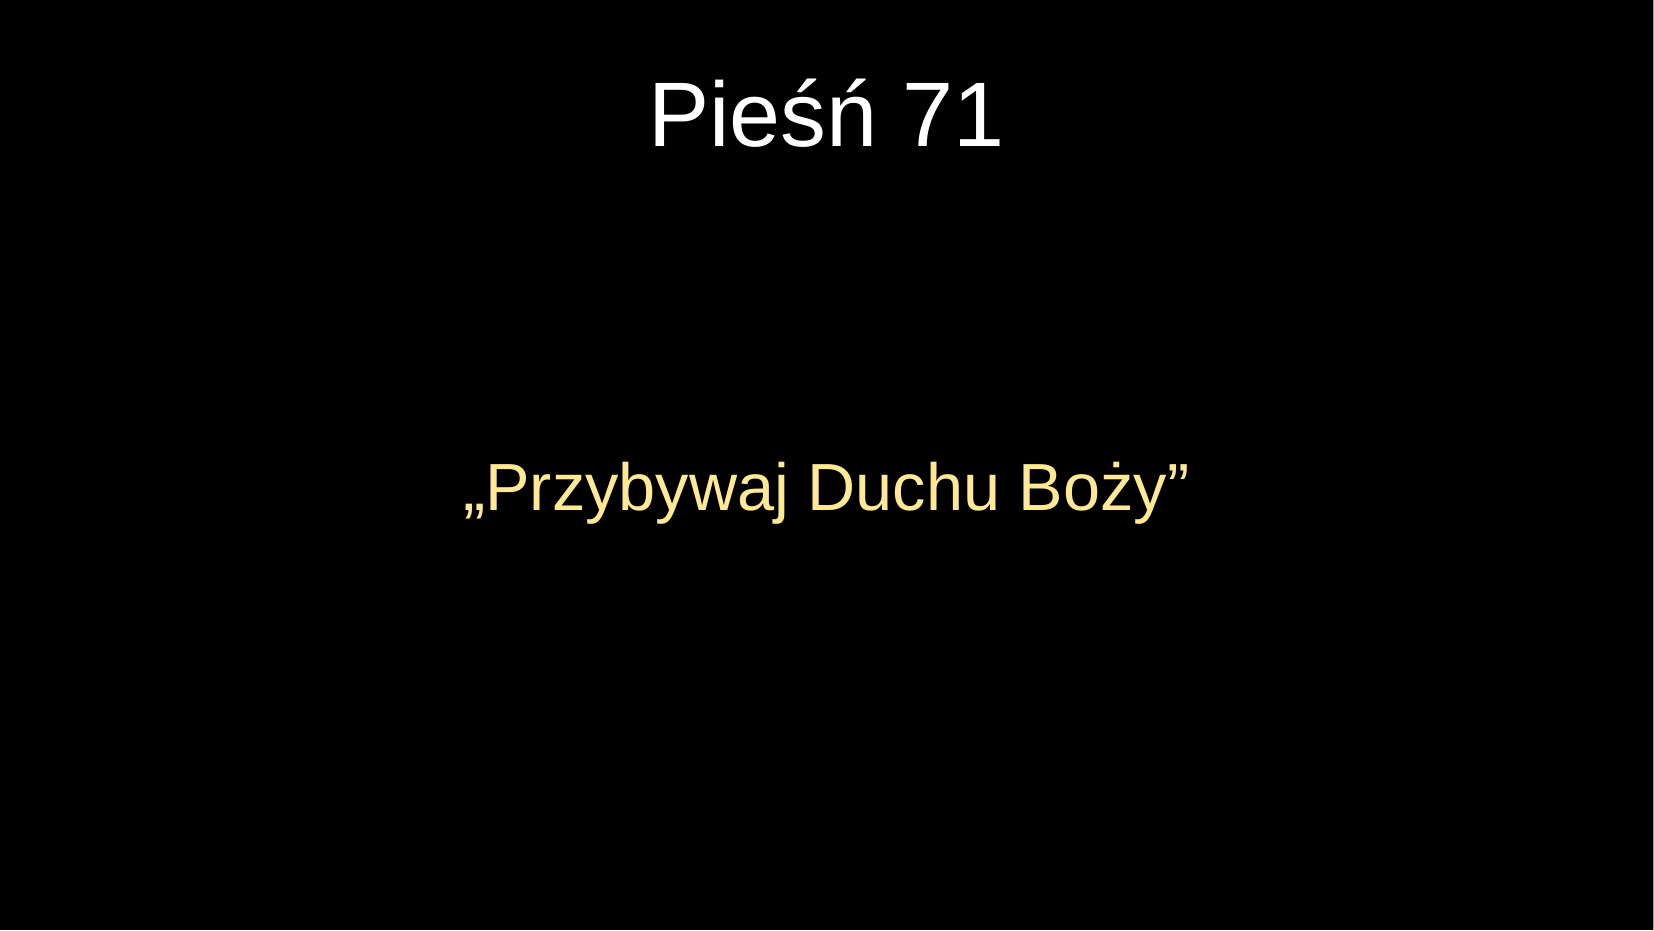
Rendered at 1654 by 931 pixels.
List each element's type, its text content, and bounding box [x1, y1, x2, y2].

subtitle „Przybywaj Duchu Boży” [82, 217, 1571, 757]
title Pieśń 71 [82, 37, 1571, 193]
